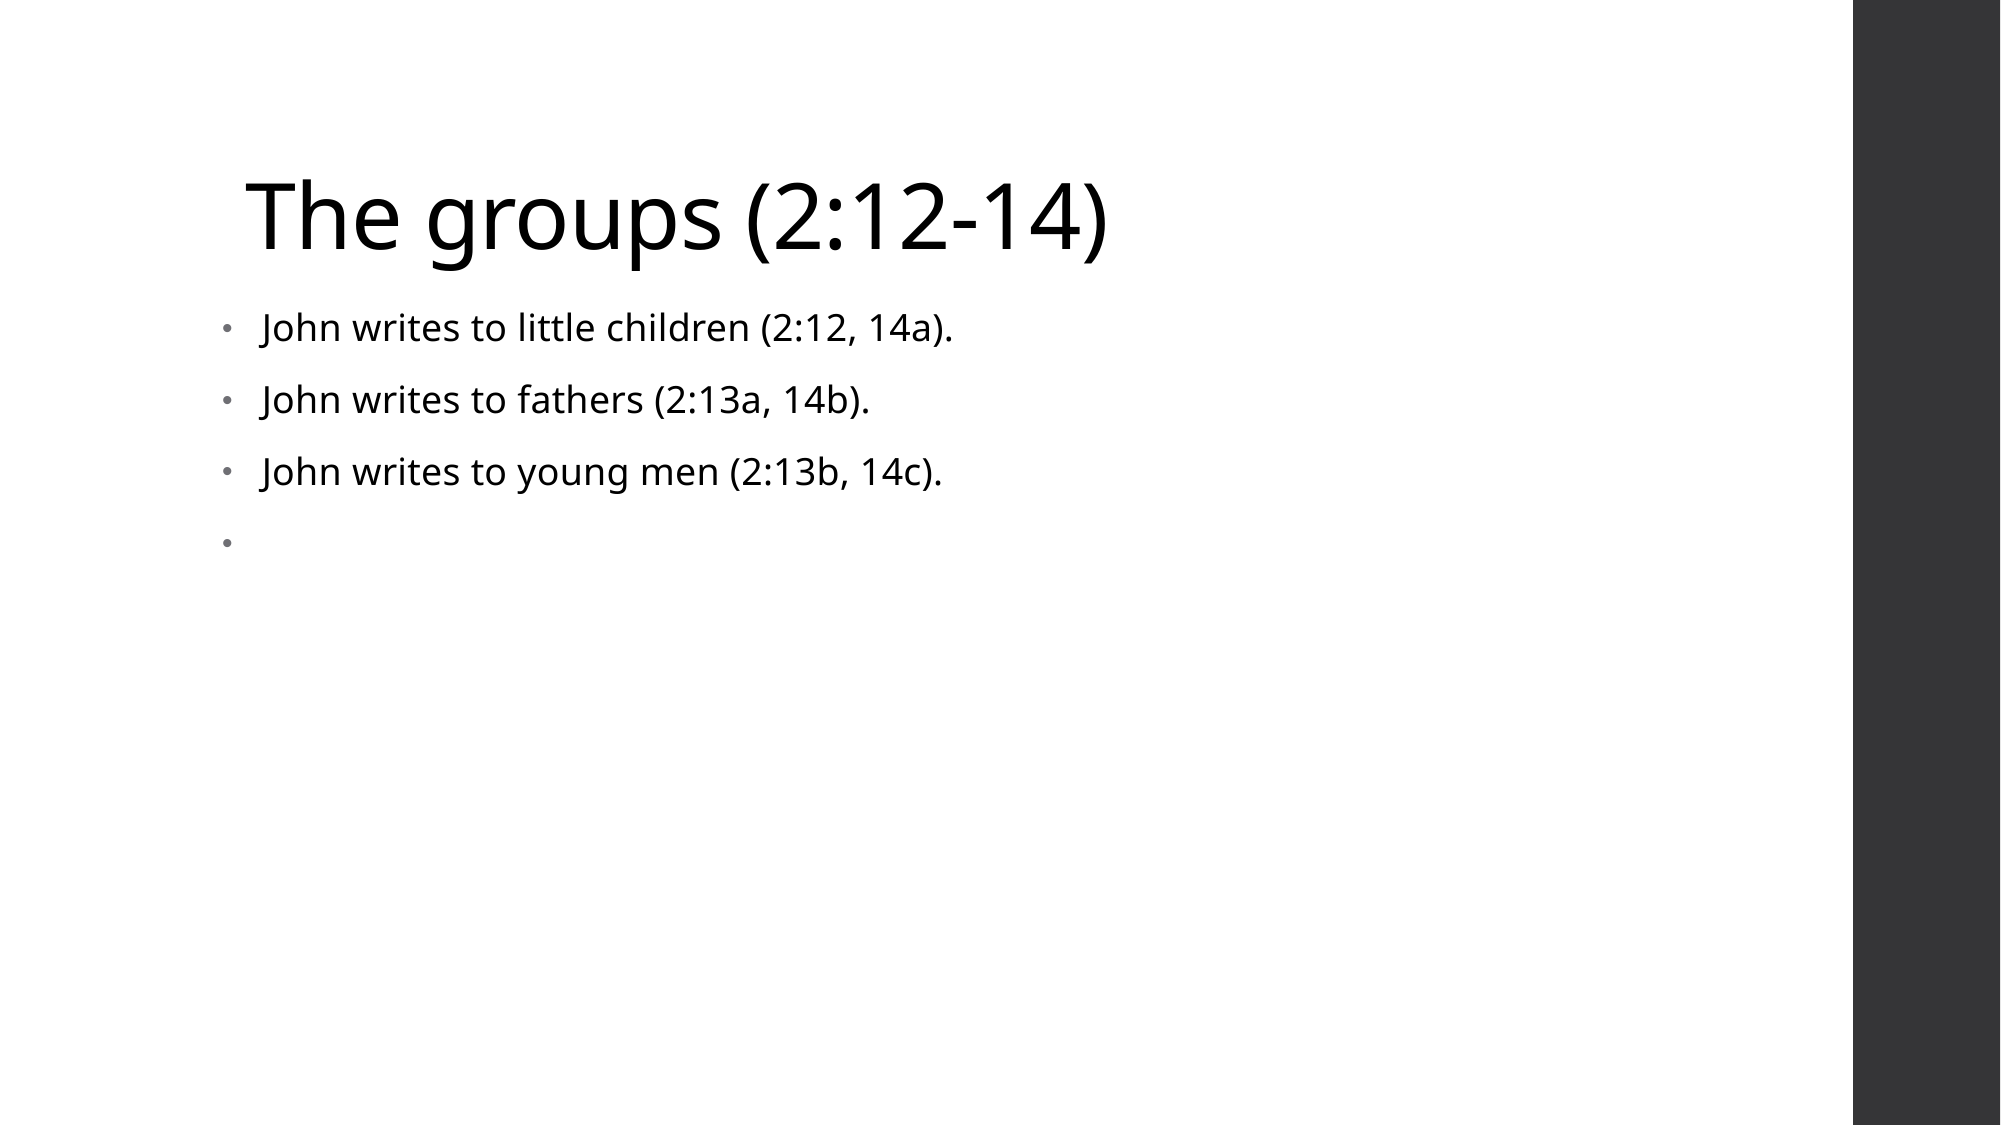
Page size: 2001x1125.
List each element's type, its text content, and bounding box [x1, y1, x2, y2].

list John writes to little children (2:12, 14a). John writes to fathers (2:13a, 14b). John writes to young men (2:13b, 14c). [206, 299, 1617, 1014]
title The groups (2:12-14) [206, 60, 1797, 278]
